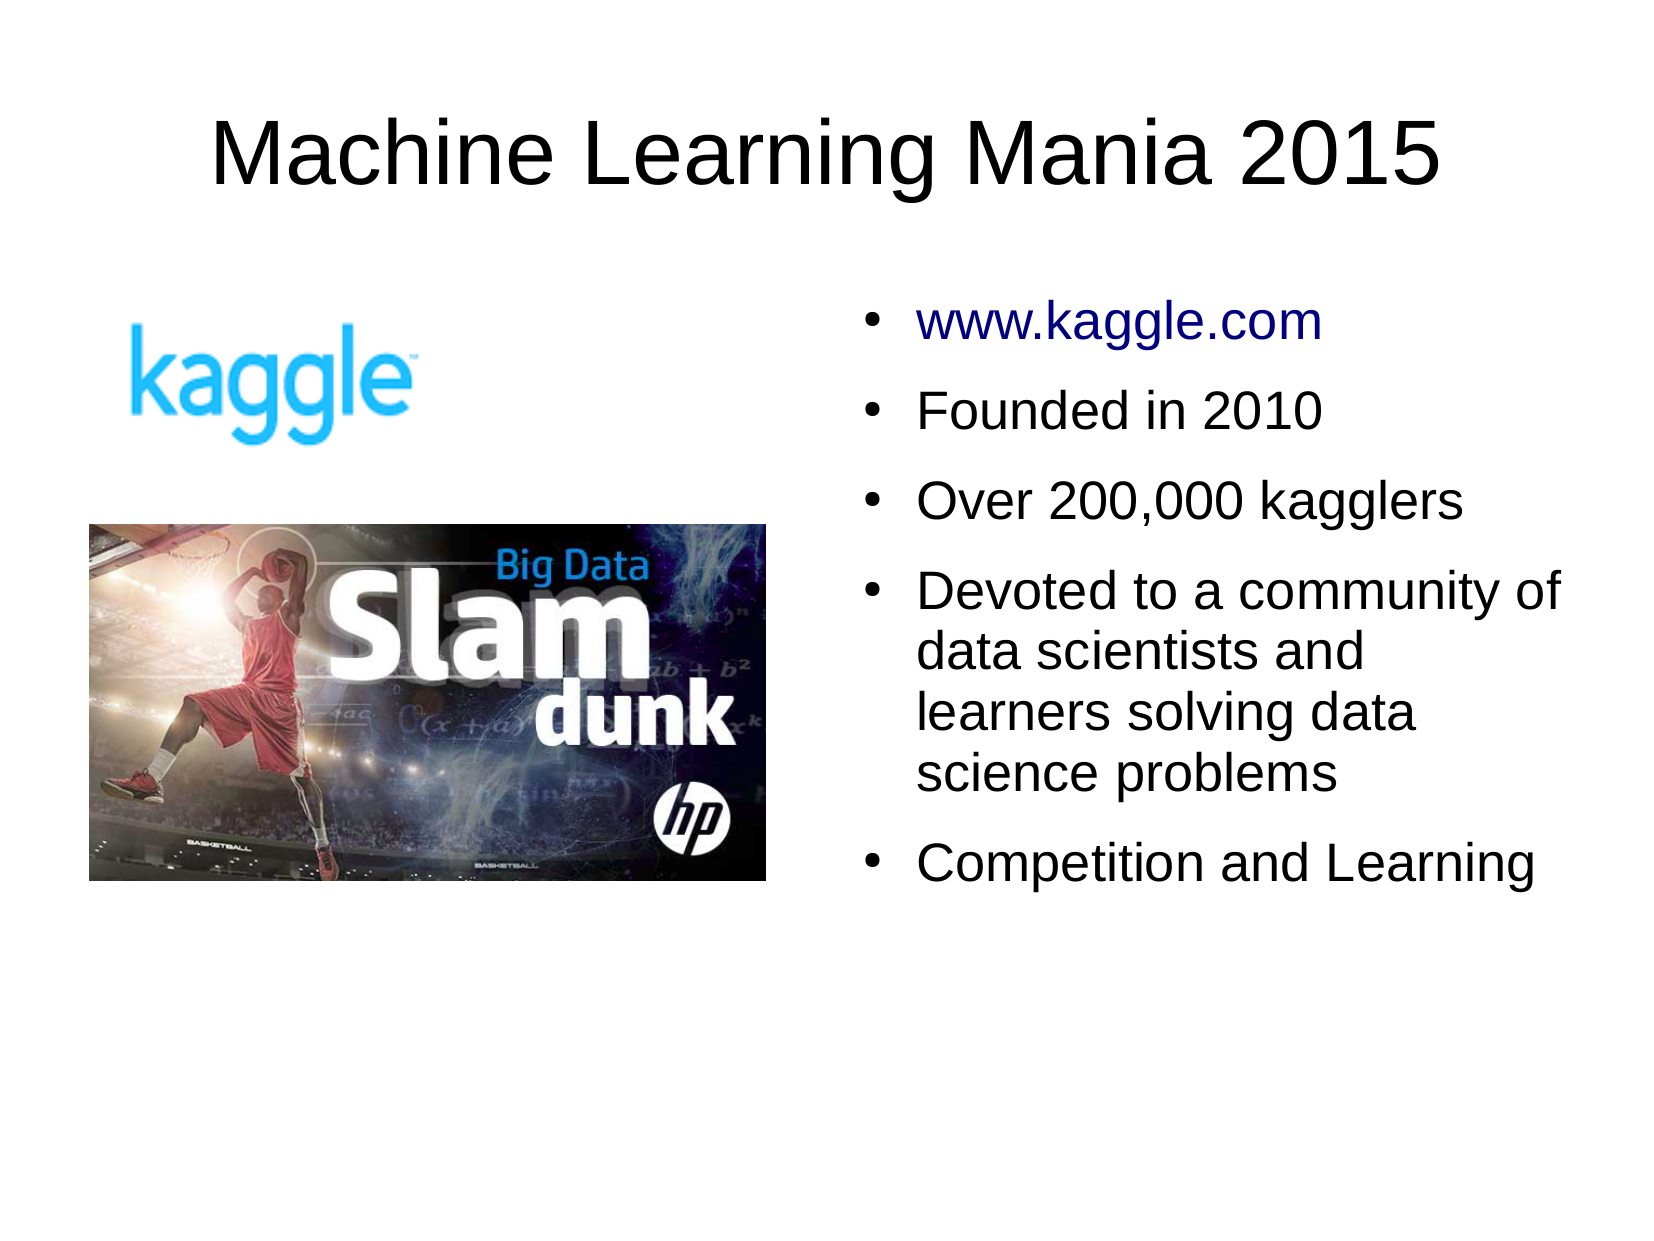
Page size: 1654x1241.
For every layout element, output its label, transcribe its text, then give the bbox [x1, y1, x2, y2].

picture [109, 299, 436, 466]
title Machine Learning Mania 2015 [82, 49, 1571, 257]
list www.kaggle.com Founded in 2010 Over 200,000 kagglers Devoted to a community of data scientists and learners solving data science problems Competition and Learning [845, 290, 1572, 1010]
picture [89, 524, 766, 881]
